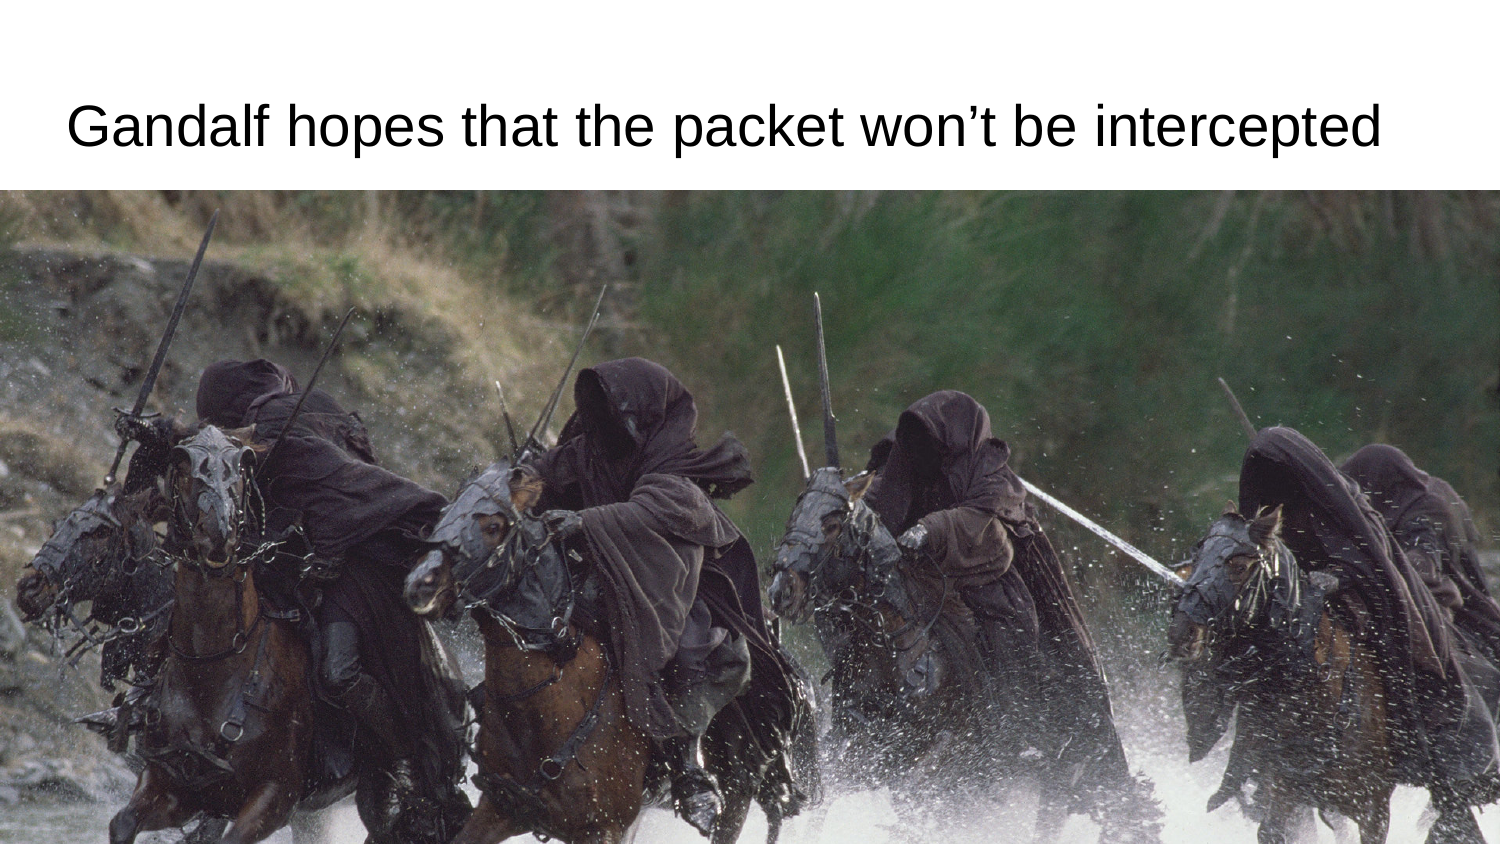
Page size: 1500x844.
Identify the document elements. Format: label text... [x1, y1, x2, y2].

title Gandalf hopes that the packet won’t be intercepted [51, 72, 1449, 167]
picture [0, 190, 1500, 844]
